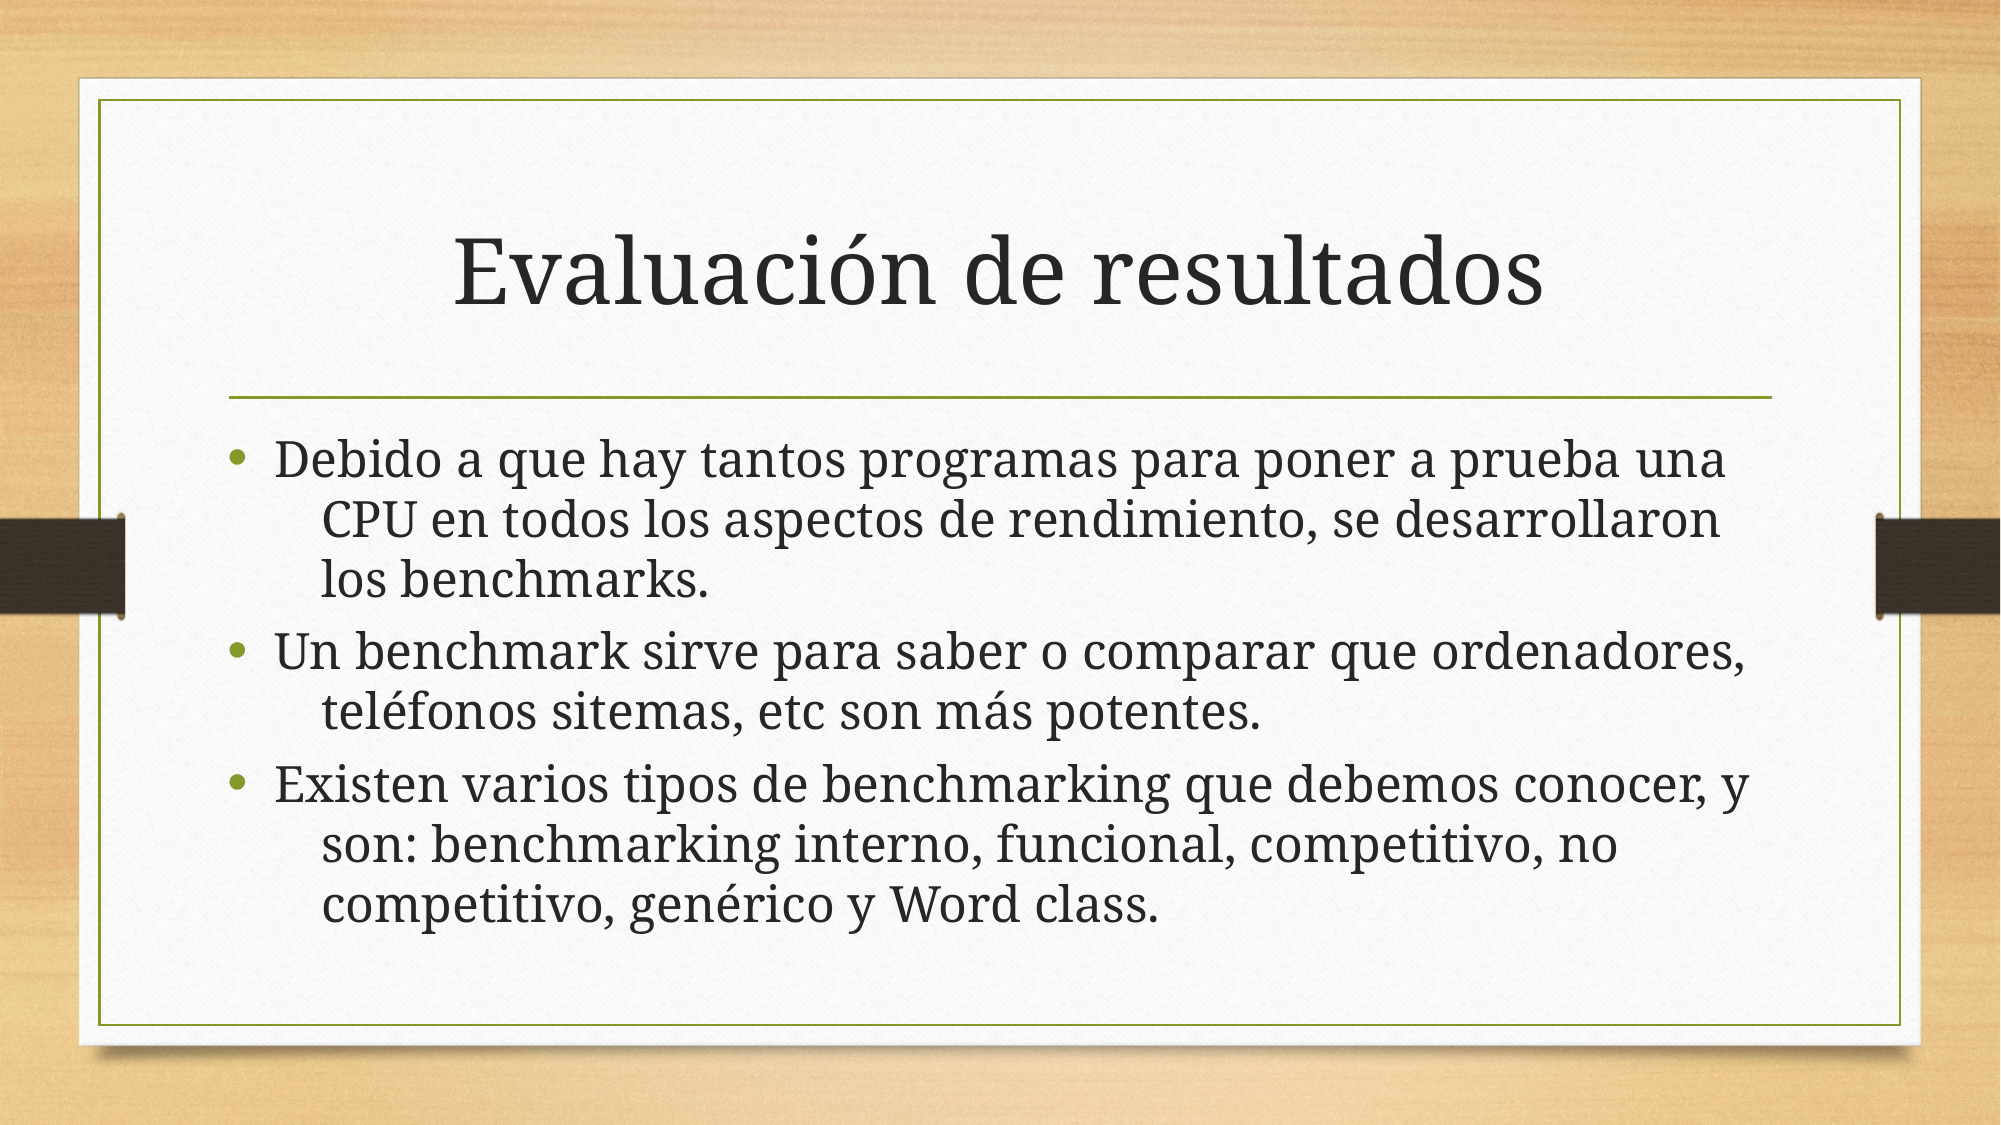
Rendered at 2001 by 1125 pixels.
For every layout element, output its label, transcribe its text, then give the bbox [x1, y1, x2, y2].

list Debido a que hay tantos programas para poner a prueba una CPU en todos los aspectos de rendimiento, se desarrollaron los benchmarks. Un benchmark sirve para saber o comparar que ordenadores, teléfonos sitemas, etc son más potentes. Existen varios tipos de benchmarking que debemos conocer, y son: benchmarking interno, funcional, competitivo, no competitivo, genérico y Word class. [212, 419, 1788, 964]
title Evaluación de resultados [212, 161, 1788, 376]
picture [0, 0, 2001, 1125]
